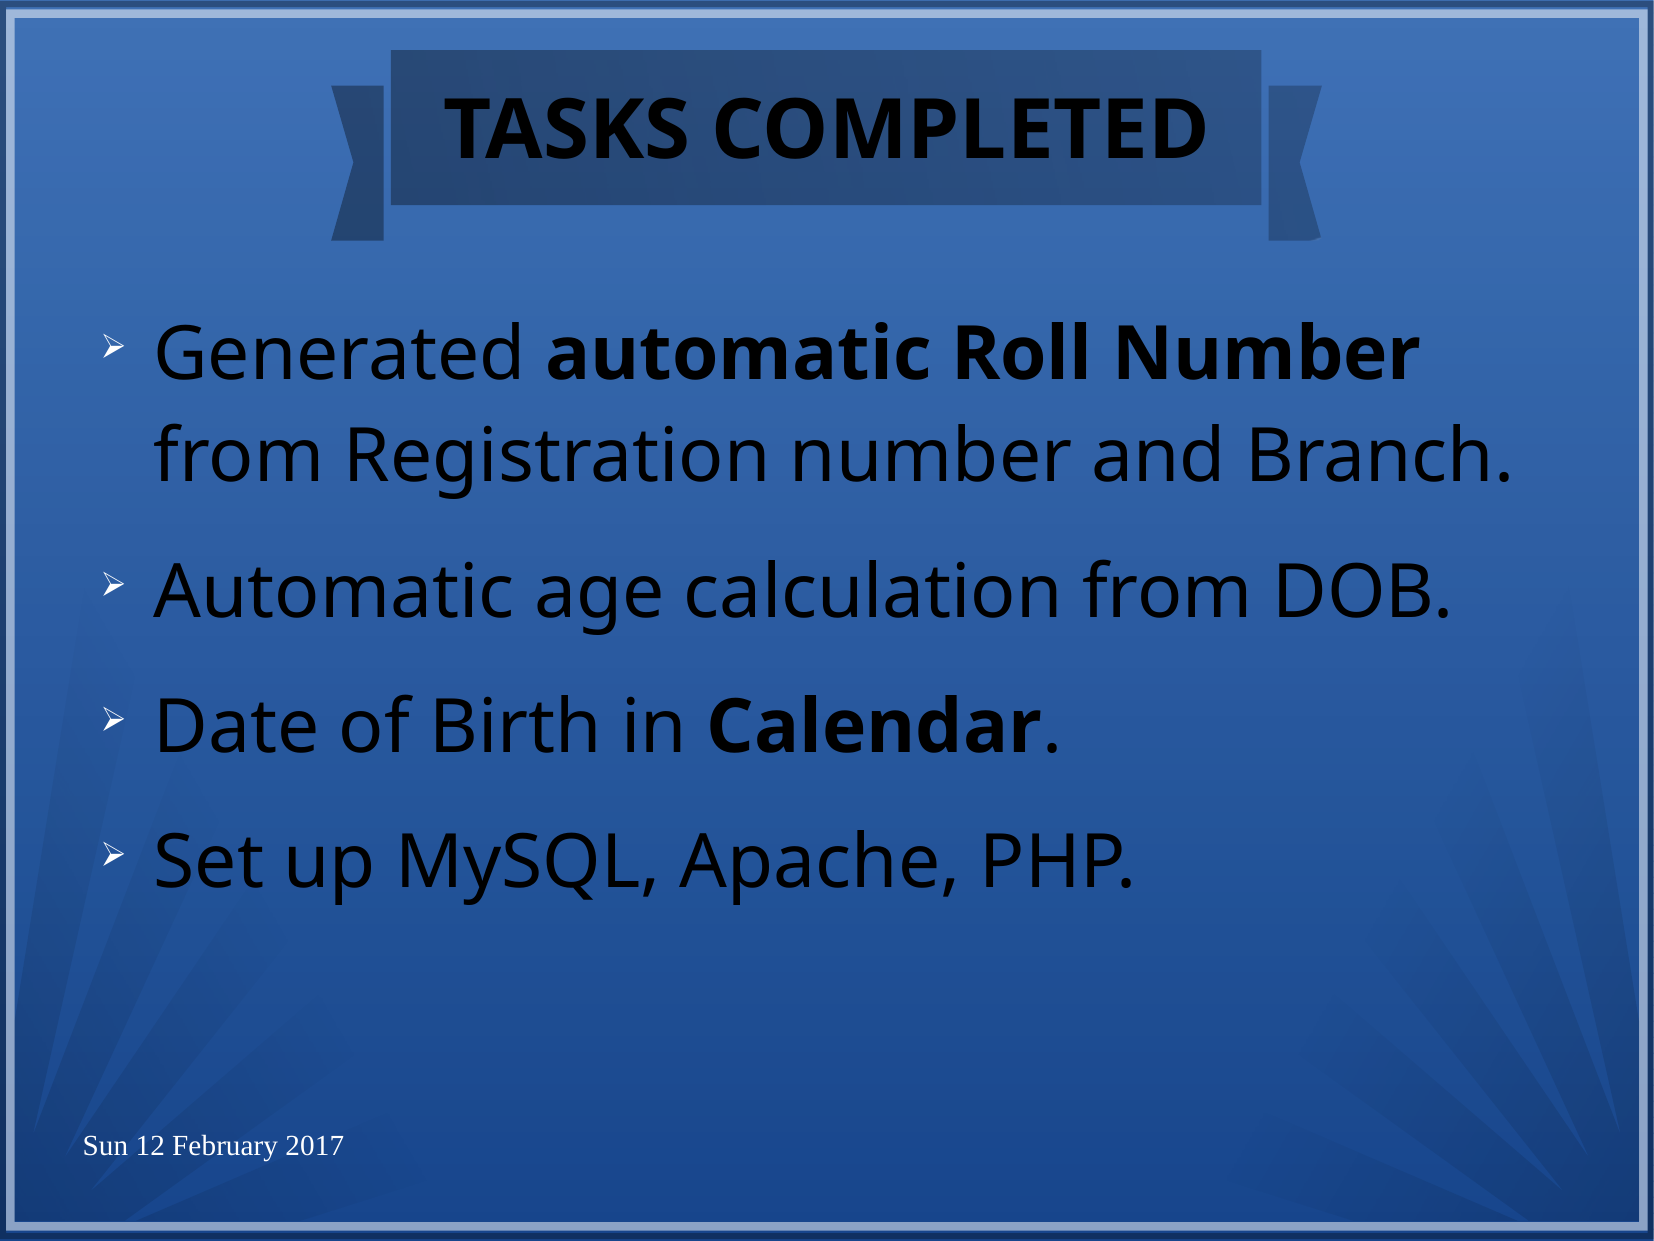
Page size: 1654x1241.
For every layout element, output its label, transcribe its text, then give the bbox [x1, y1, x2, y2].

list Generated automatic Roll Number from Registration number and Branch. Automatic age calculation from DOB. Date of Birth in Calendar. Set up MySQL, Apache, PHP. [82, 299, 1571, 1241]
title TASKS COMPLETED [389, 0, 1264, 278]
